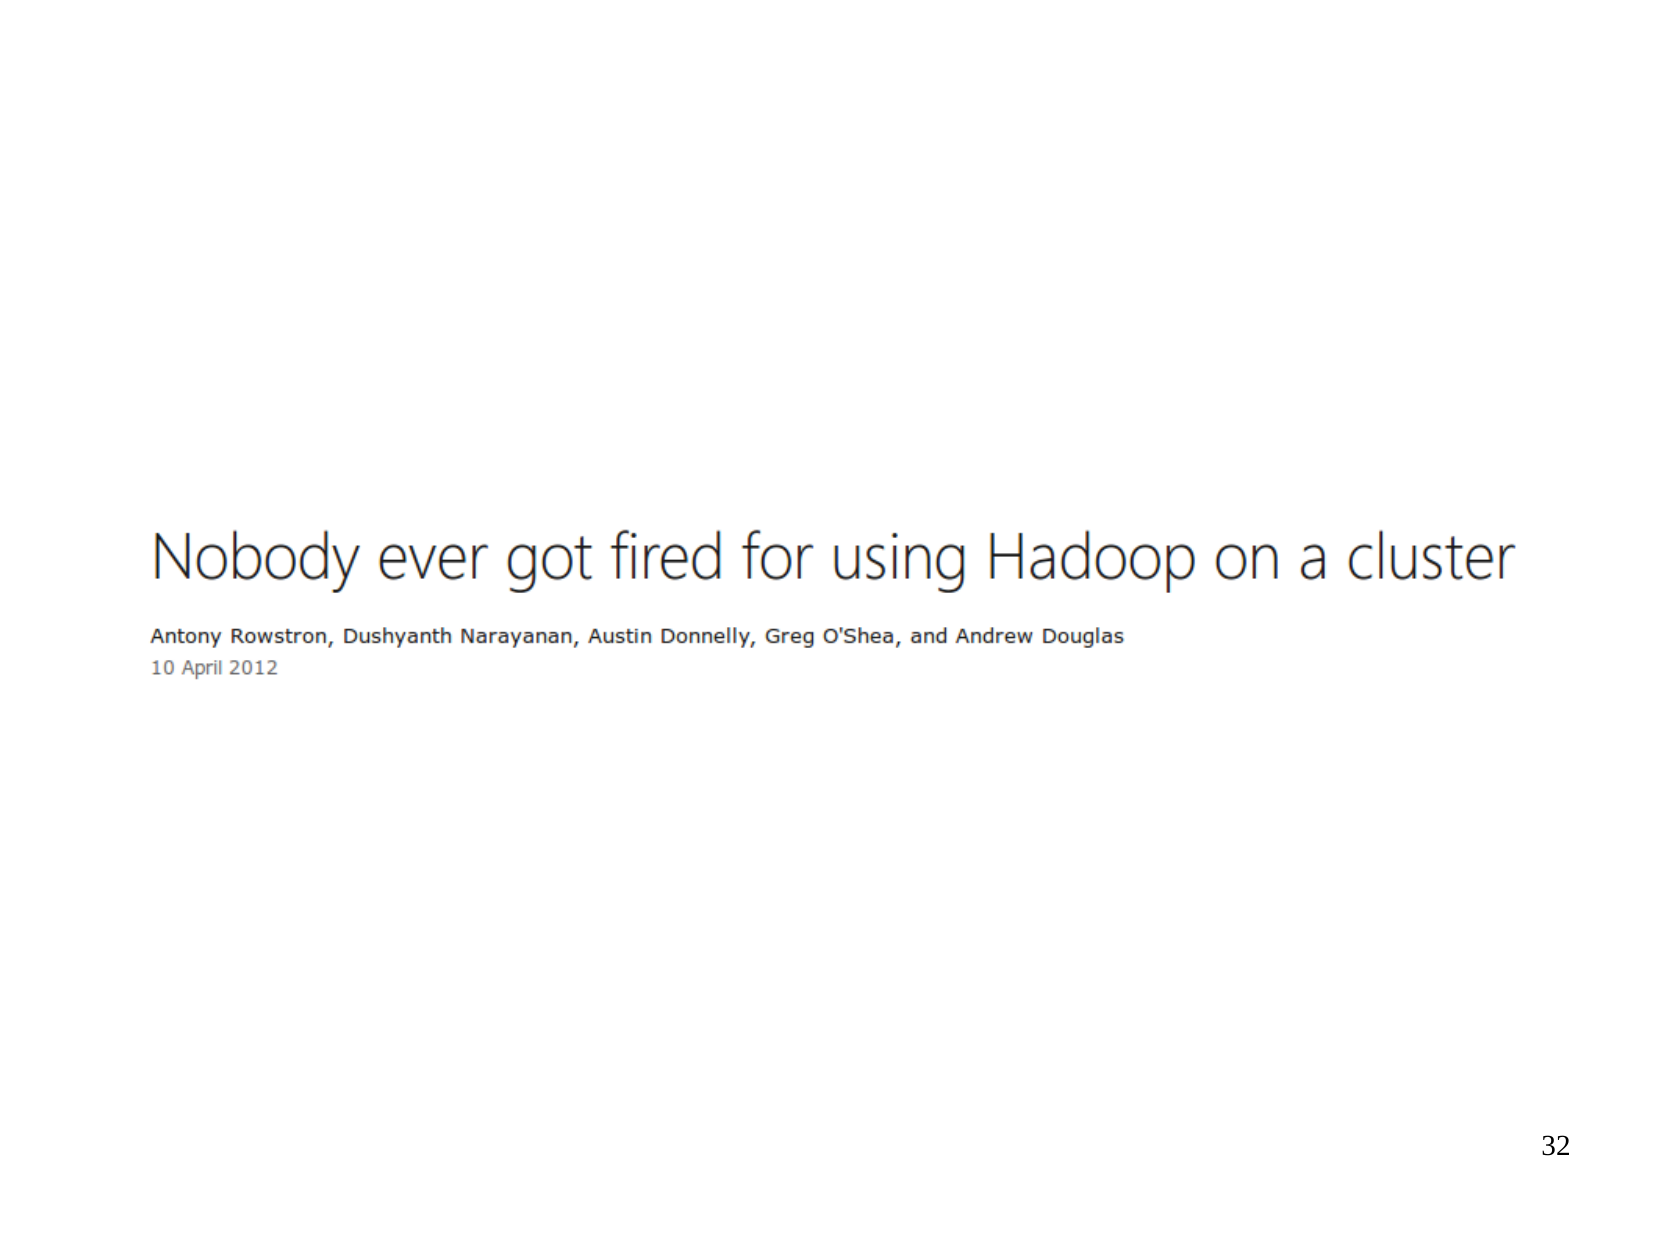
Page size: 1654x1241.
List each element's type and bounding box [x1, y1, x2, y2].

picture [110, 505, 1575, 714]
